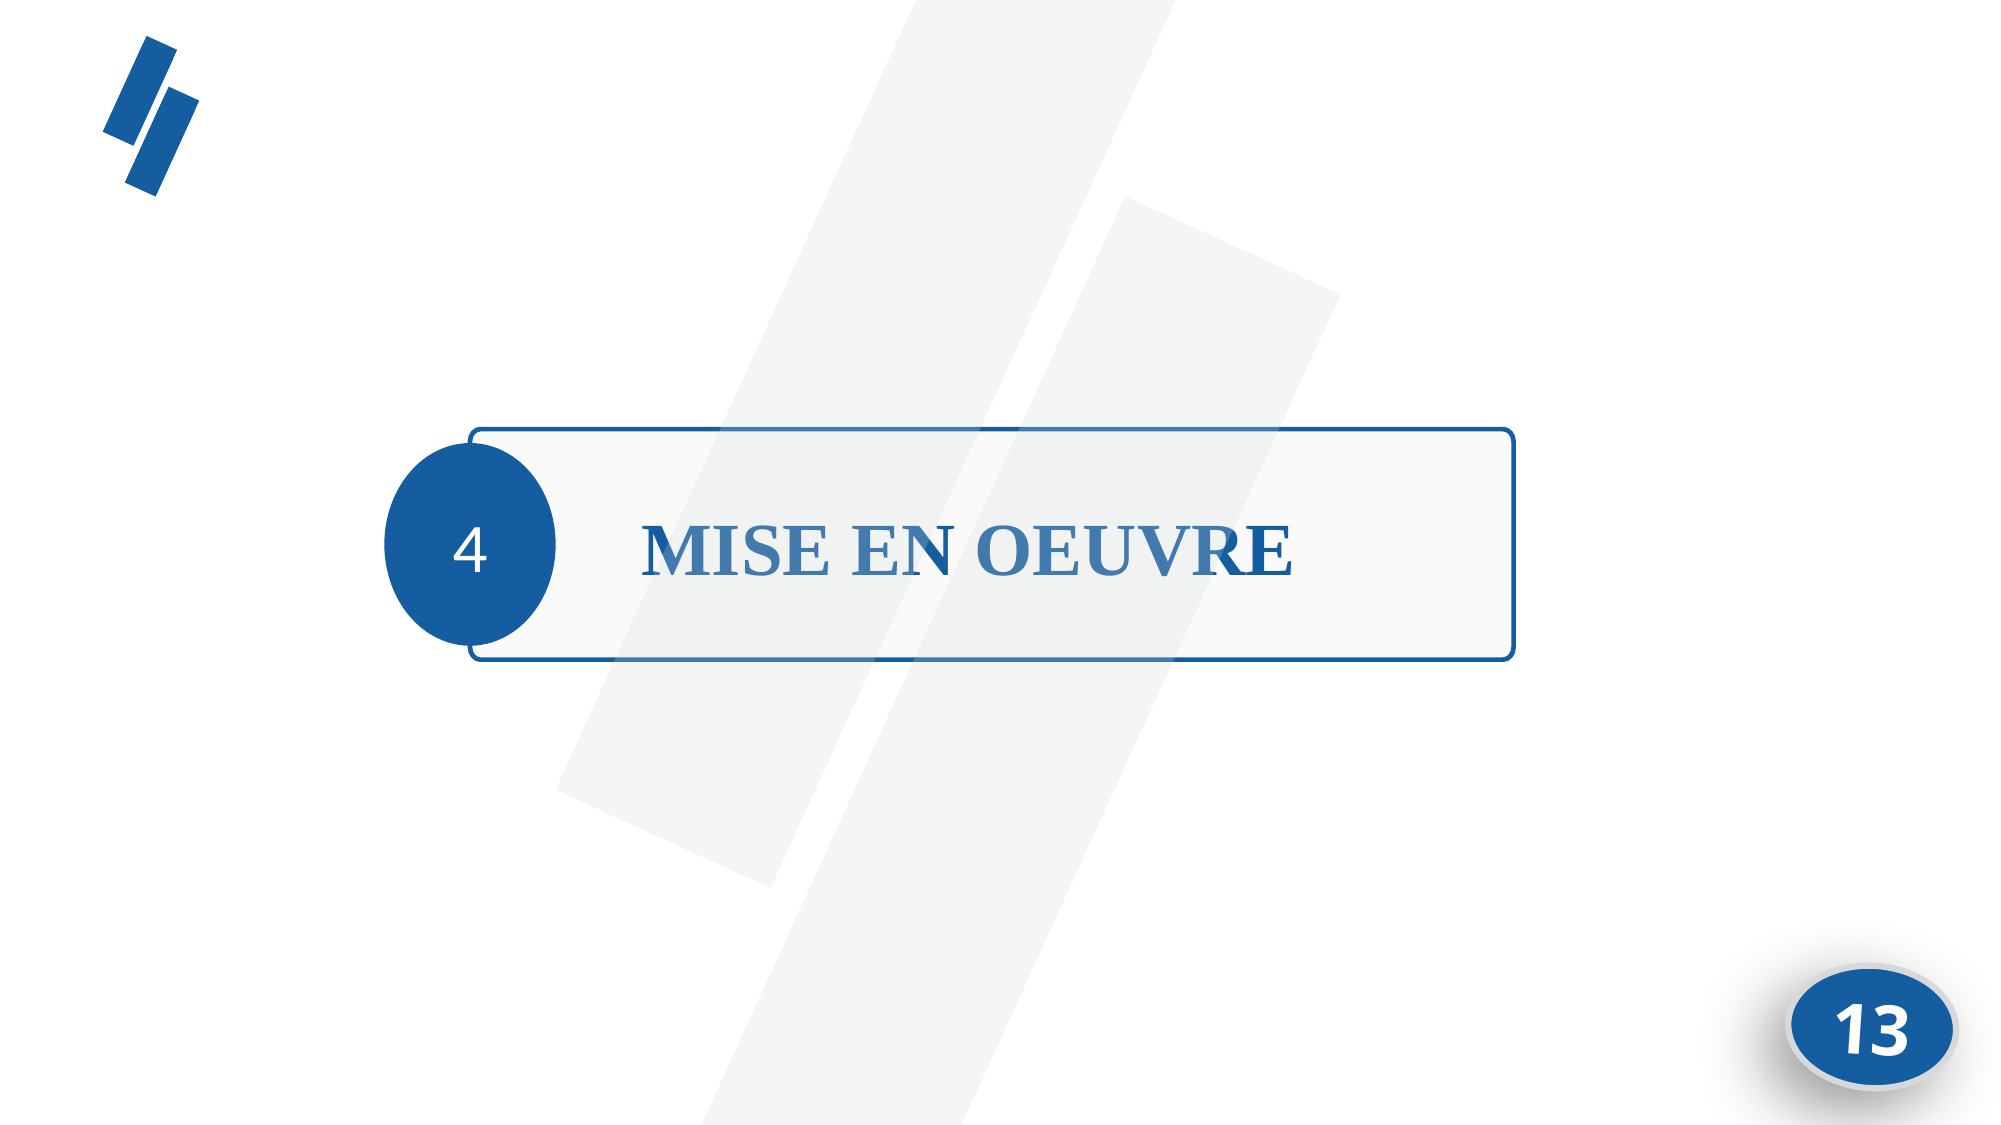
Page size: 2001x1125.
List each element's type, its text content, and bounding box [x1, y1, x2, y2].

text_box [470, 0, 1514, 1125]
text_box MISE EN OEUVRE [653, 534, 662, 571]
text_box [124, 86, 200, 197]
text_box 13 [1788, 965, 1957, 1089]
text_box MISE EN OEUVRE [1206, 482, 1696, 591]
text_box MISE EN OEUVRE [641, 482, 695, 591]
text_box MISE EN OEUVRE [907, 482, 994, 591]
text_box [102, 35, 178, 146]
text_box 4 [384, 443, 556, 646]
